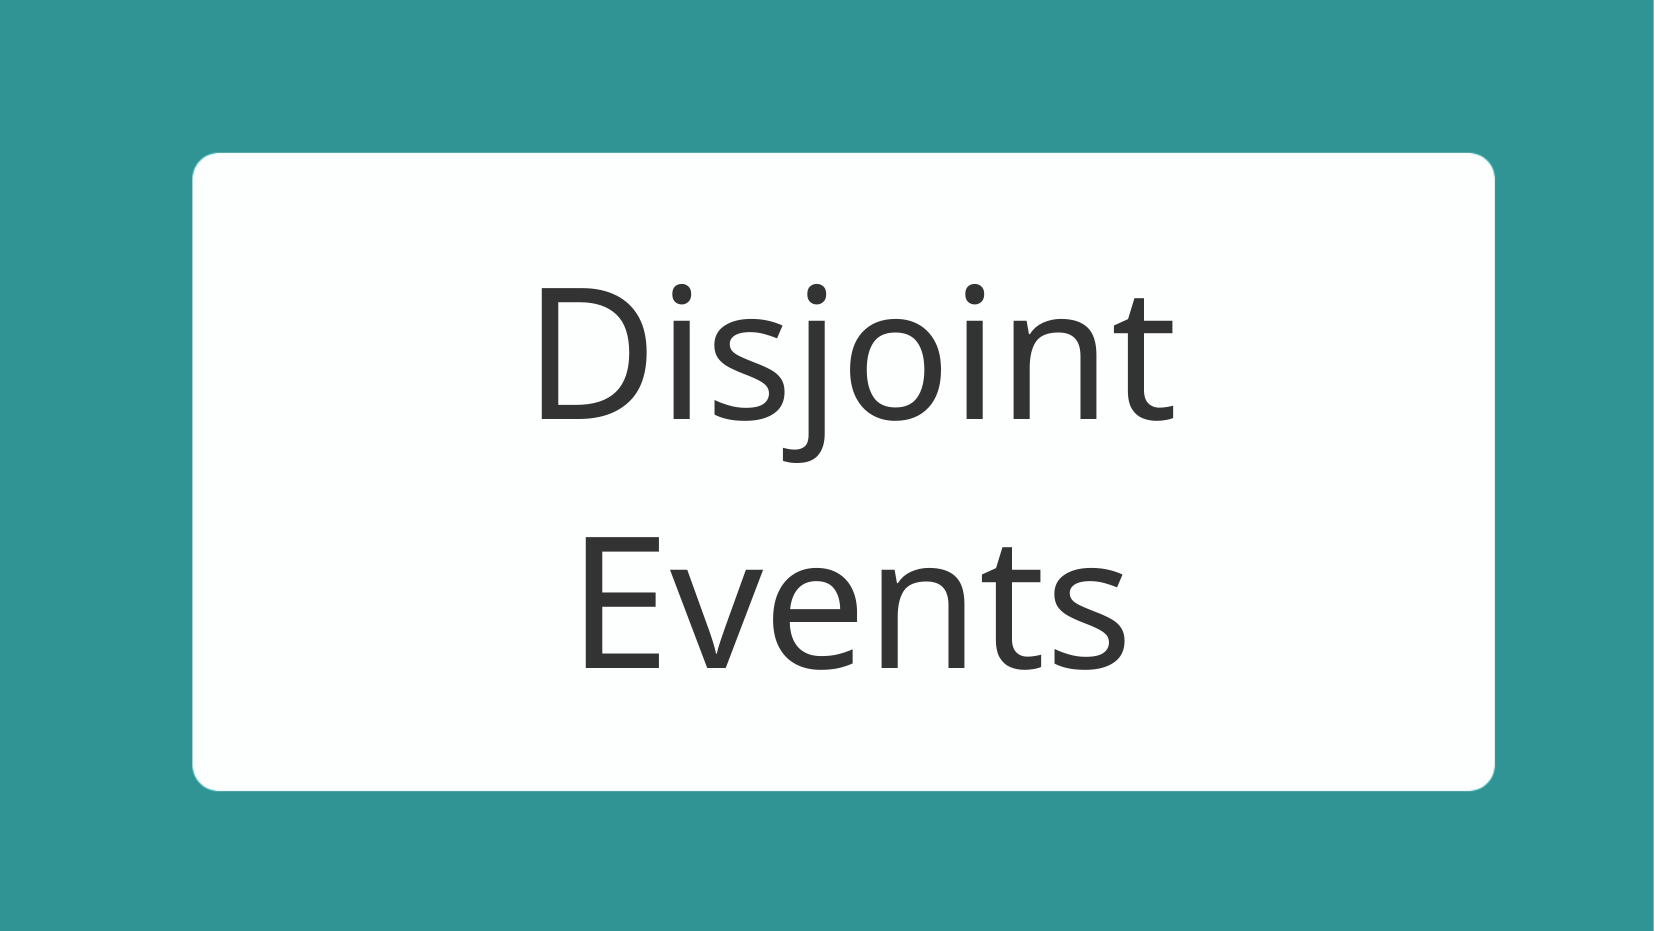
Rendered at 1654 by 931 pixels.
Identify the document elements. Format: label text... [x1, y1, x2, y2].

title Disjoint Events [226, 172, 1477, 773]
picture [0, 0, 1654, 931]
